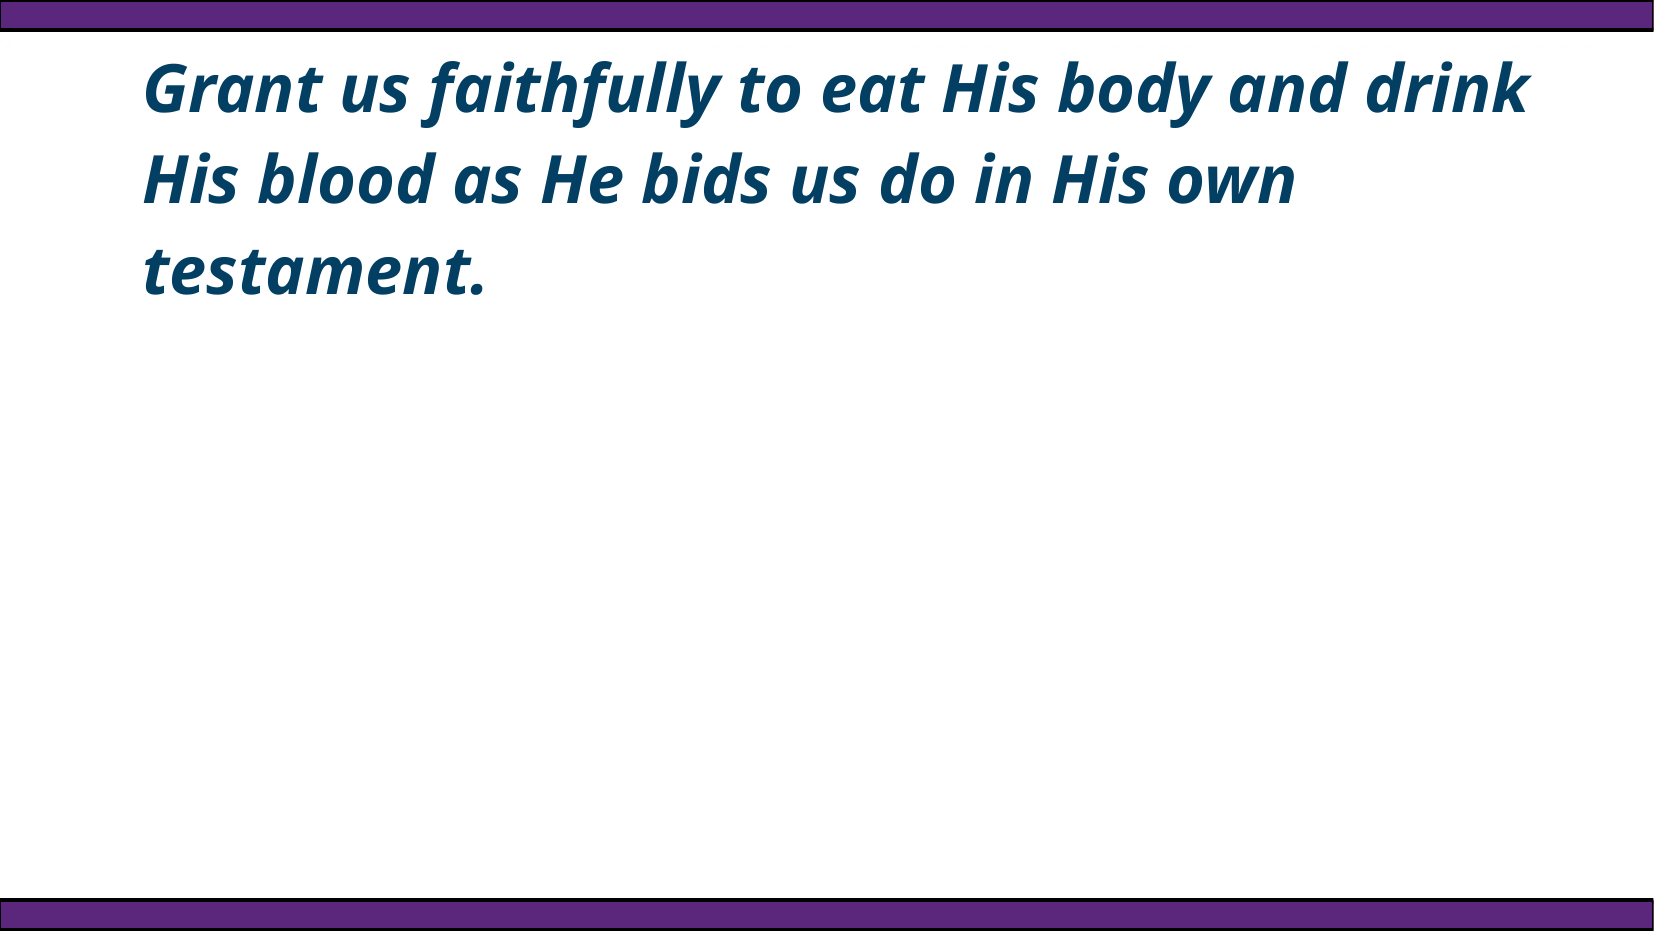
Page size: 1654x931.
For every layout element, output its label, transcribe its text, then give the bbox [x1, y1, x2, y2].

picture [0, 31, 1654, 900]
text_box [0, 0, 1654, 31]
text_box [0, 900, 1654, 931]
text_box Grant us faithfully to eat His body and drink His blood as He bids us do in His own testament. [58, 34, 1589, 316]
